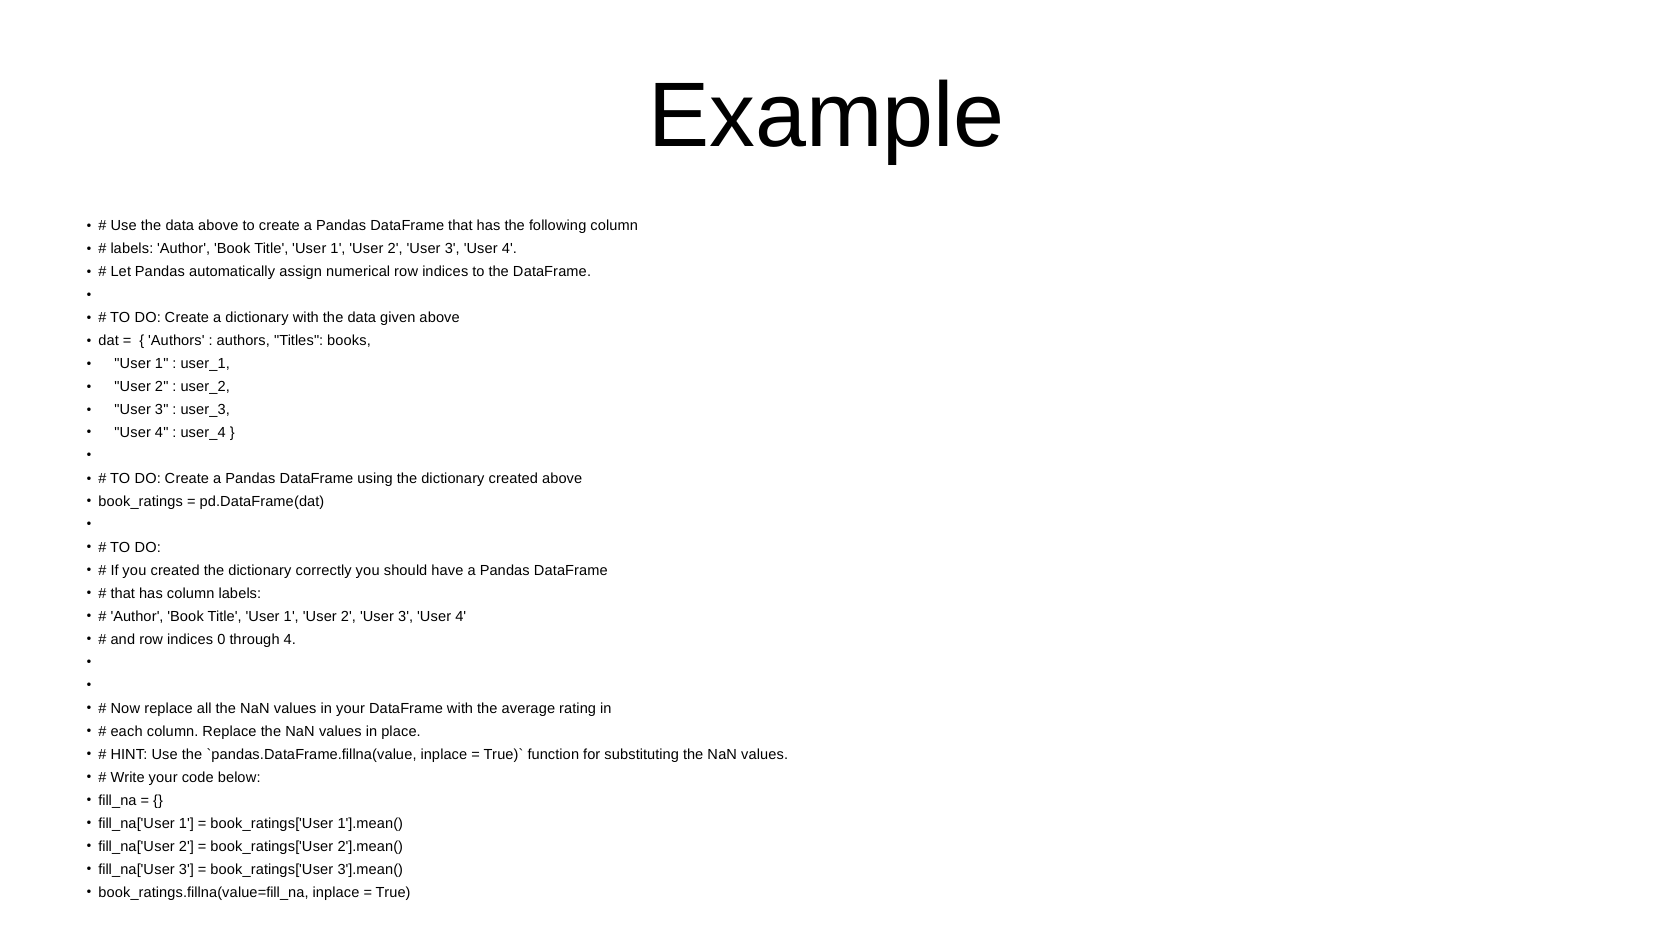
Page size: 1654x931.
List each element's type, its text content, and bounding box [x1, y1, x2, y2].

title Example [82, 37, 1571, 193]
list # Use the data above to create a Pandas DataFrame that has the following column # labels: 'Author', 'Book Title', 'User 1', 'User 2', 'User 3', 'User 4'. # Let Pandas automatically assign numerical row indices to the DataFrame. # TO DO: Create a dictionary with the data given above dat = { 'Authors' : authors, "Titles": books, "User 1" : user_1, "User 2" : user_2, "User 3" : user_3, "User 4" : user_4 } # TO DO: Create a Pandas DataFrame using the dictionary created above book_ratings = pd.DataFrame(dat) # TO DO: # If you created the dictionary correctly you should have a Pandas DataFrame # that has column labels: # 'Author', 'Book Title', 'User 1', 'User 2', 'User 3', 'User 4' # and row indices 0 through 4. # Now replace all the NaN values in your DataFrame with the average rating in # each column. Replace the NaN values in place. # HINT: Use the `pandas.DataFrame.fillna(value, inplace = True)` function for substituting the NaN values. # Write your code below: fill_na = {} fill_na['User 1'] = book_ratings['User 1'].mean() fill_na['User 2'] = book_ratings['User 2'].mean() fill_na['User 3'] = book_ratings['User 3'].mean() book_ratings.fillna(value=fill_na, inplace = True) [82, 217, 1621, 916]
